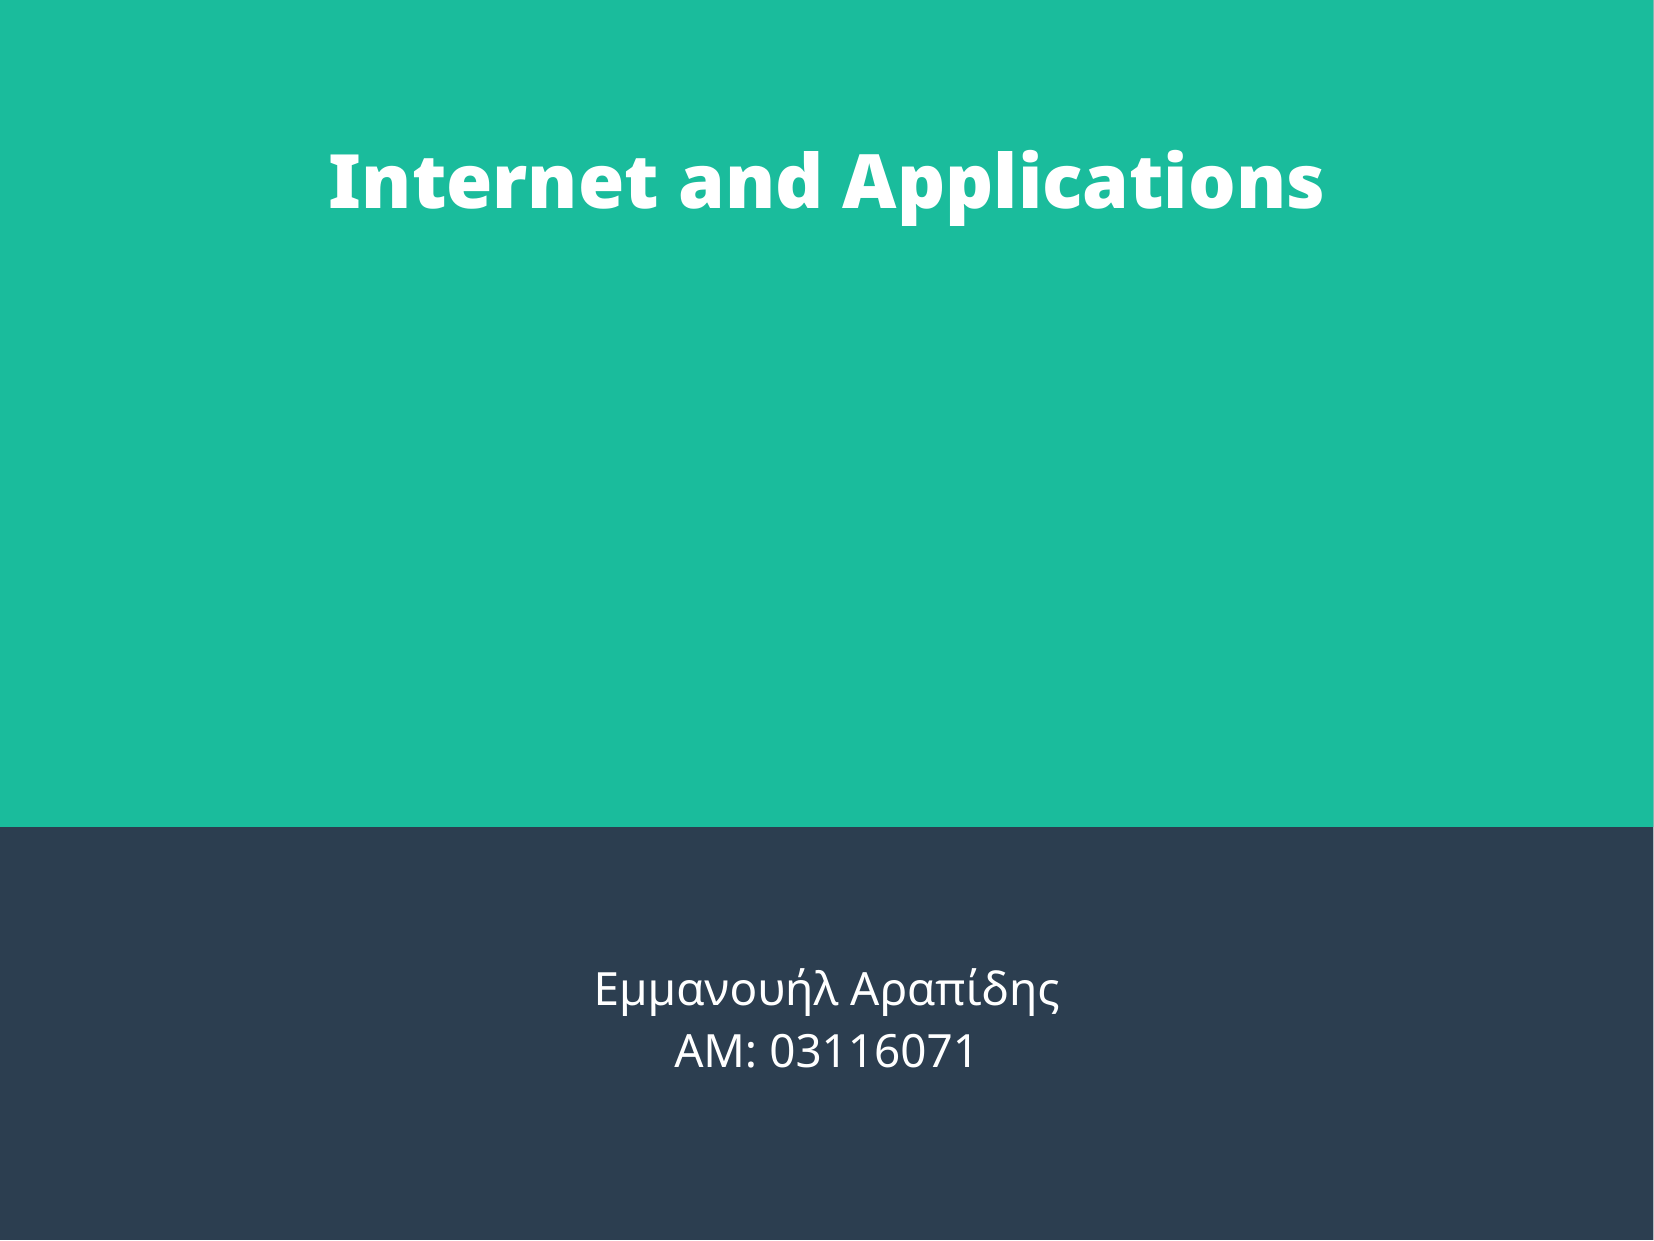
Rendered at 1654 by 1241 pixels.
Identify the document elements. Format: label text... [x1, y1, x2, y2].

subtitle Εμμανουήλ Αραπίδης ΑΜ: 03116071 [59, 856, 1595, 1182]
title Internet and Applications [60, 75, 1596, 233]
